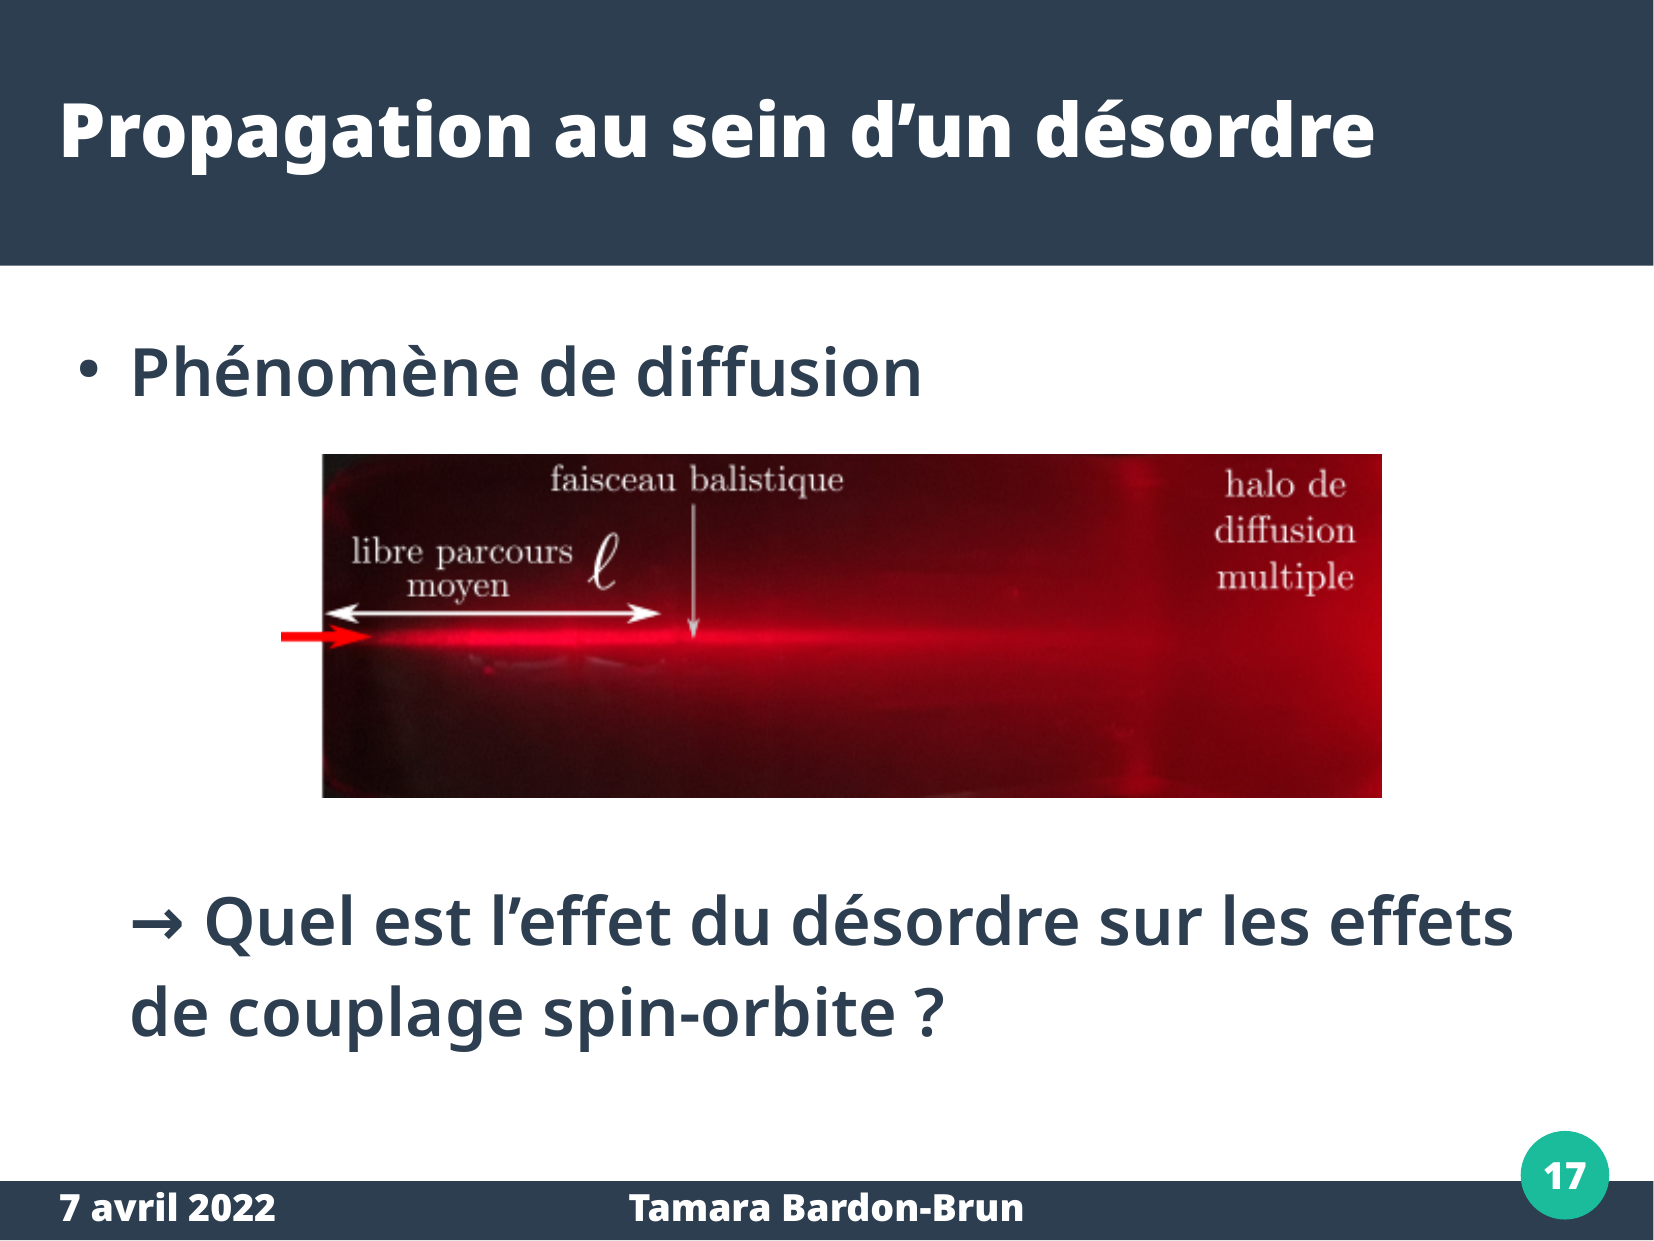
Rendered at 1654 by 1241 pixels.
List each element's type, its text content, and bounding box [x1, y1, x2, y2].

list → Quel est l’effet du désordre sur les effets de couplage spin-orbite ? [59, 874, 1595, 1211]
title Propagation au sein d’un désordre [59, 49, 1595, 207]
picture [281, 454, 1382, 798]
list Phénomène de diffusion [59, 324, 1595, 662]
